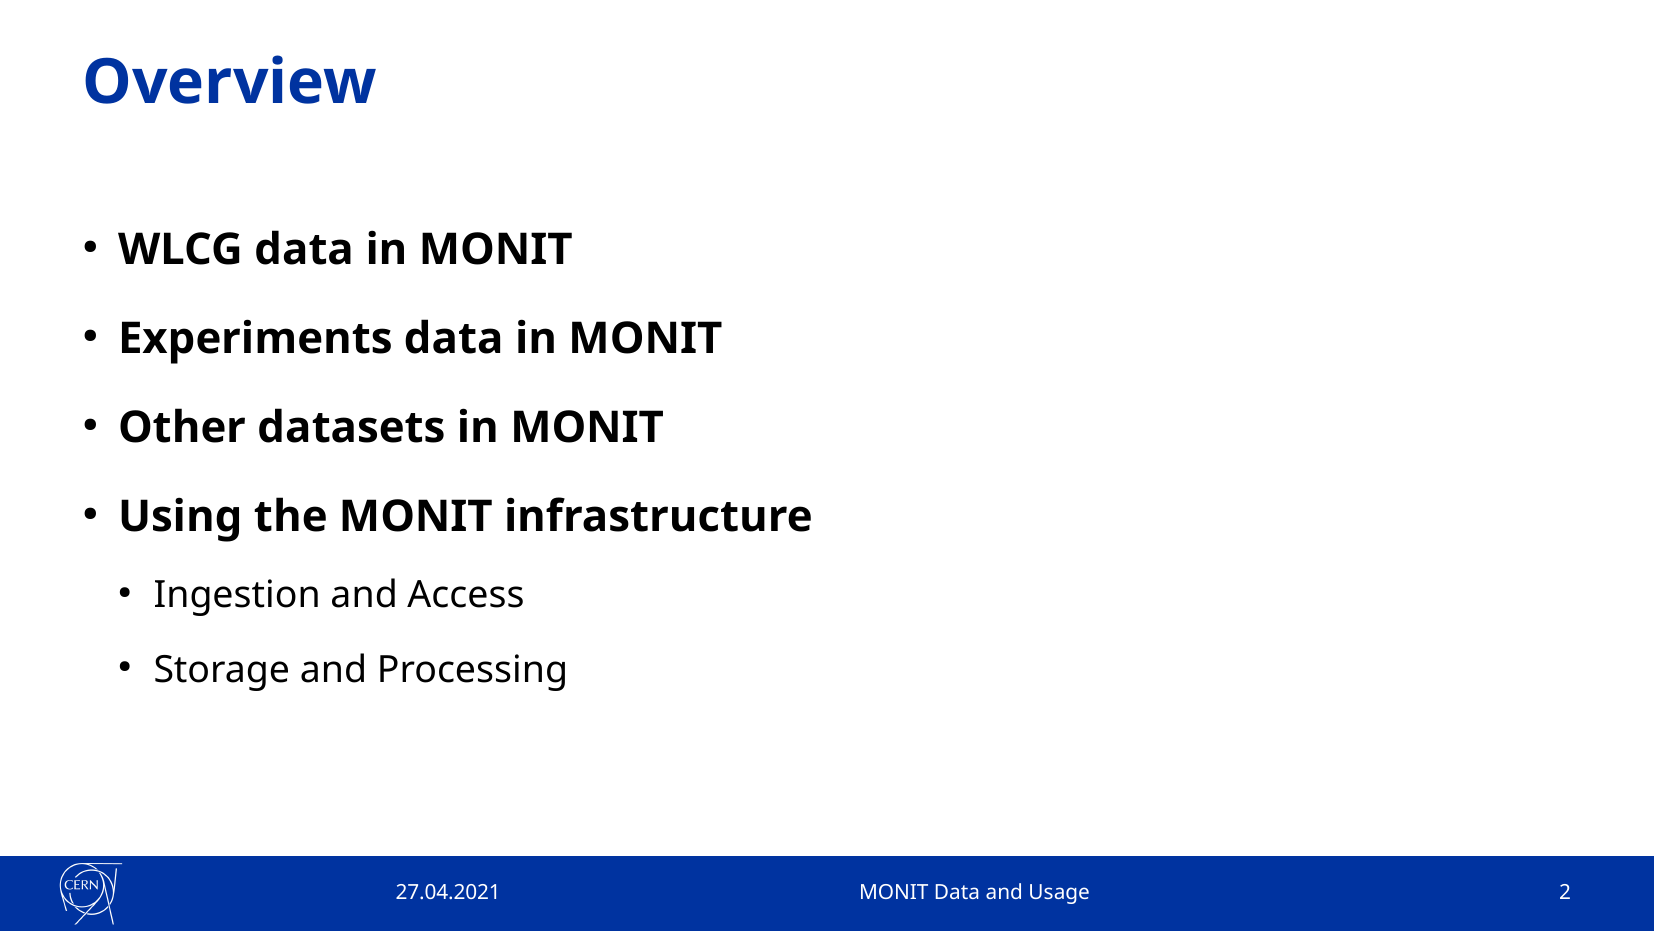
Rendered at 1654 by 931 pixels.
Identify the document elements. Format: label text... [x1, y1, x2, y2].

list WLCG data in MONIT Experiments data in MONIT Other datasets in MONIT Using the MONIT infrastructure Ingestion and Access Storage and Processing [82, 217, 1571, 827]
picture [56, 859, 127, 928]
title Overview [82, 37, 1571, 195]
